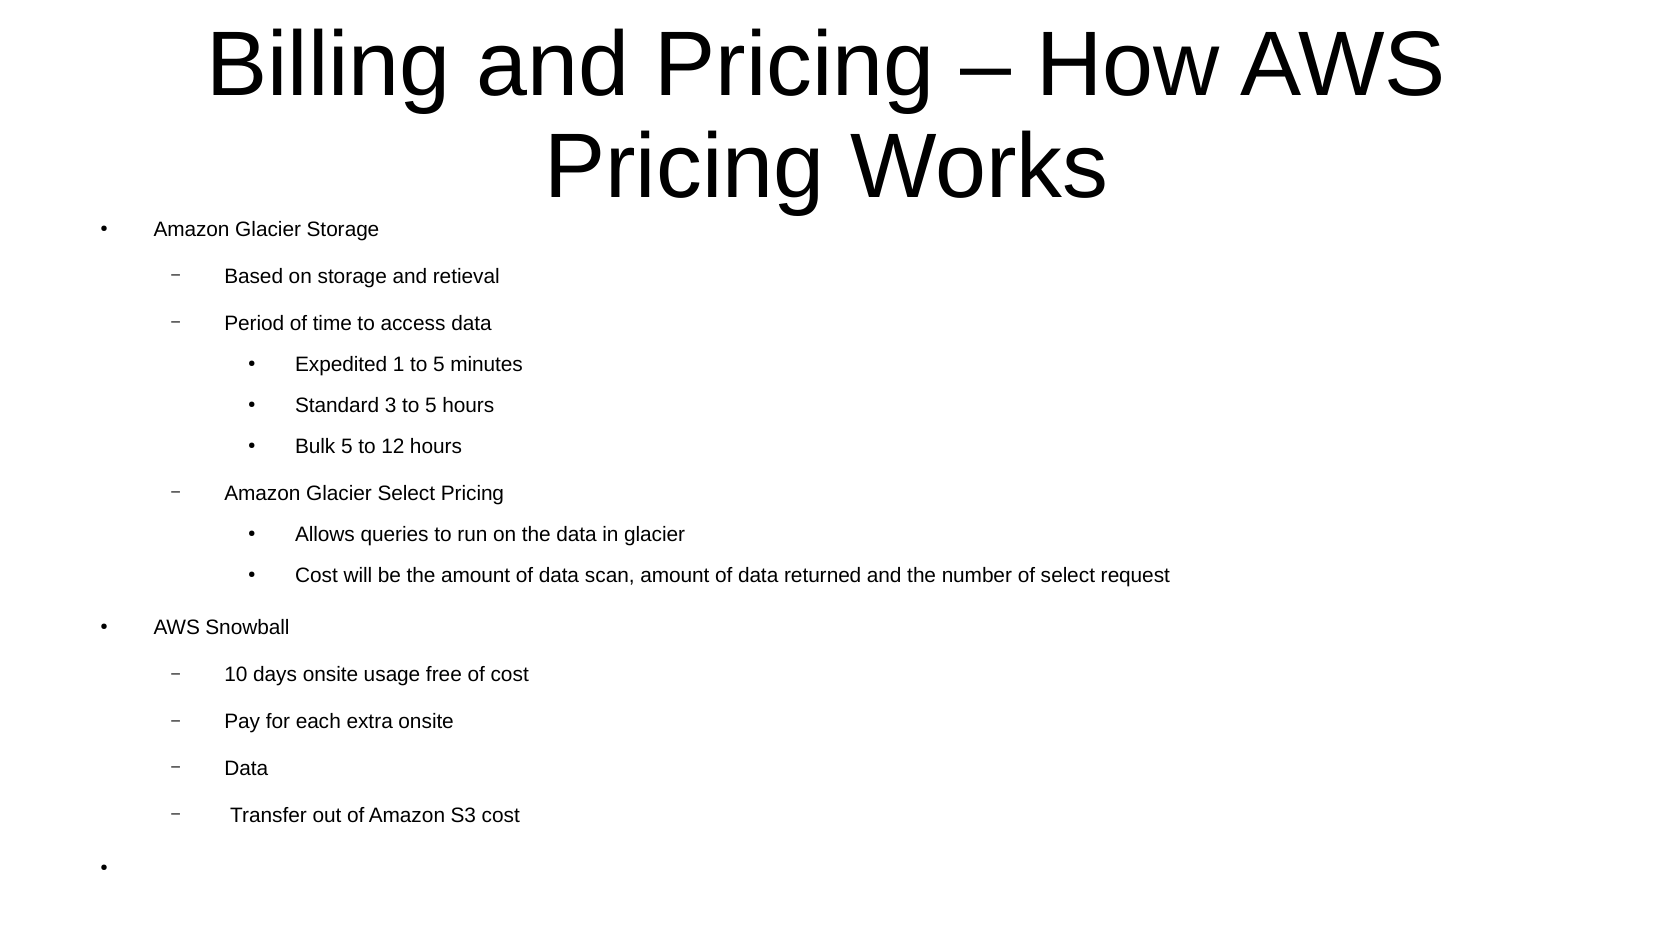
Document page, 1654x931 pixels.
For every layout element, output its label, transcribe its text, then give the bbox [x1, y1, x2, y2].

list Amazon Glacier Storage Based on storage and retieval Period of time to access data Expedited 1 to 5 minutes Standard 3 to 5 hours Bulk 5 to 12 hours Amazon Glacier Select Pricing Allows queries to run on the data in glacier Cost will be the amount of data scan, amount of data returned and the number of select request AWS Snowball 10 days onsite usage free of cost Pay for each extra onsite Data Transfer out of Amazon S3 cost [82, 217, 1651, 916]
title Billing and Pricing – How AWS Pricing Works [82, 12, 1571, 217]
